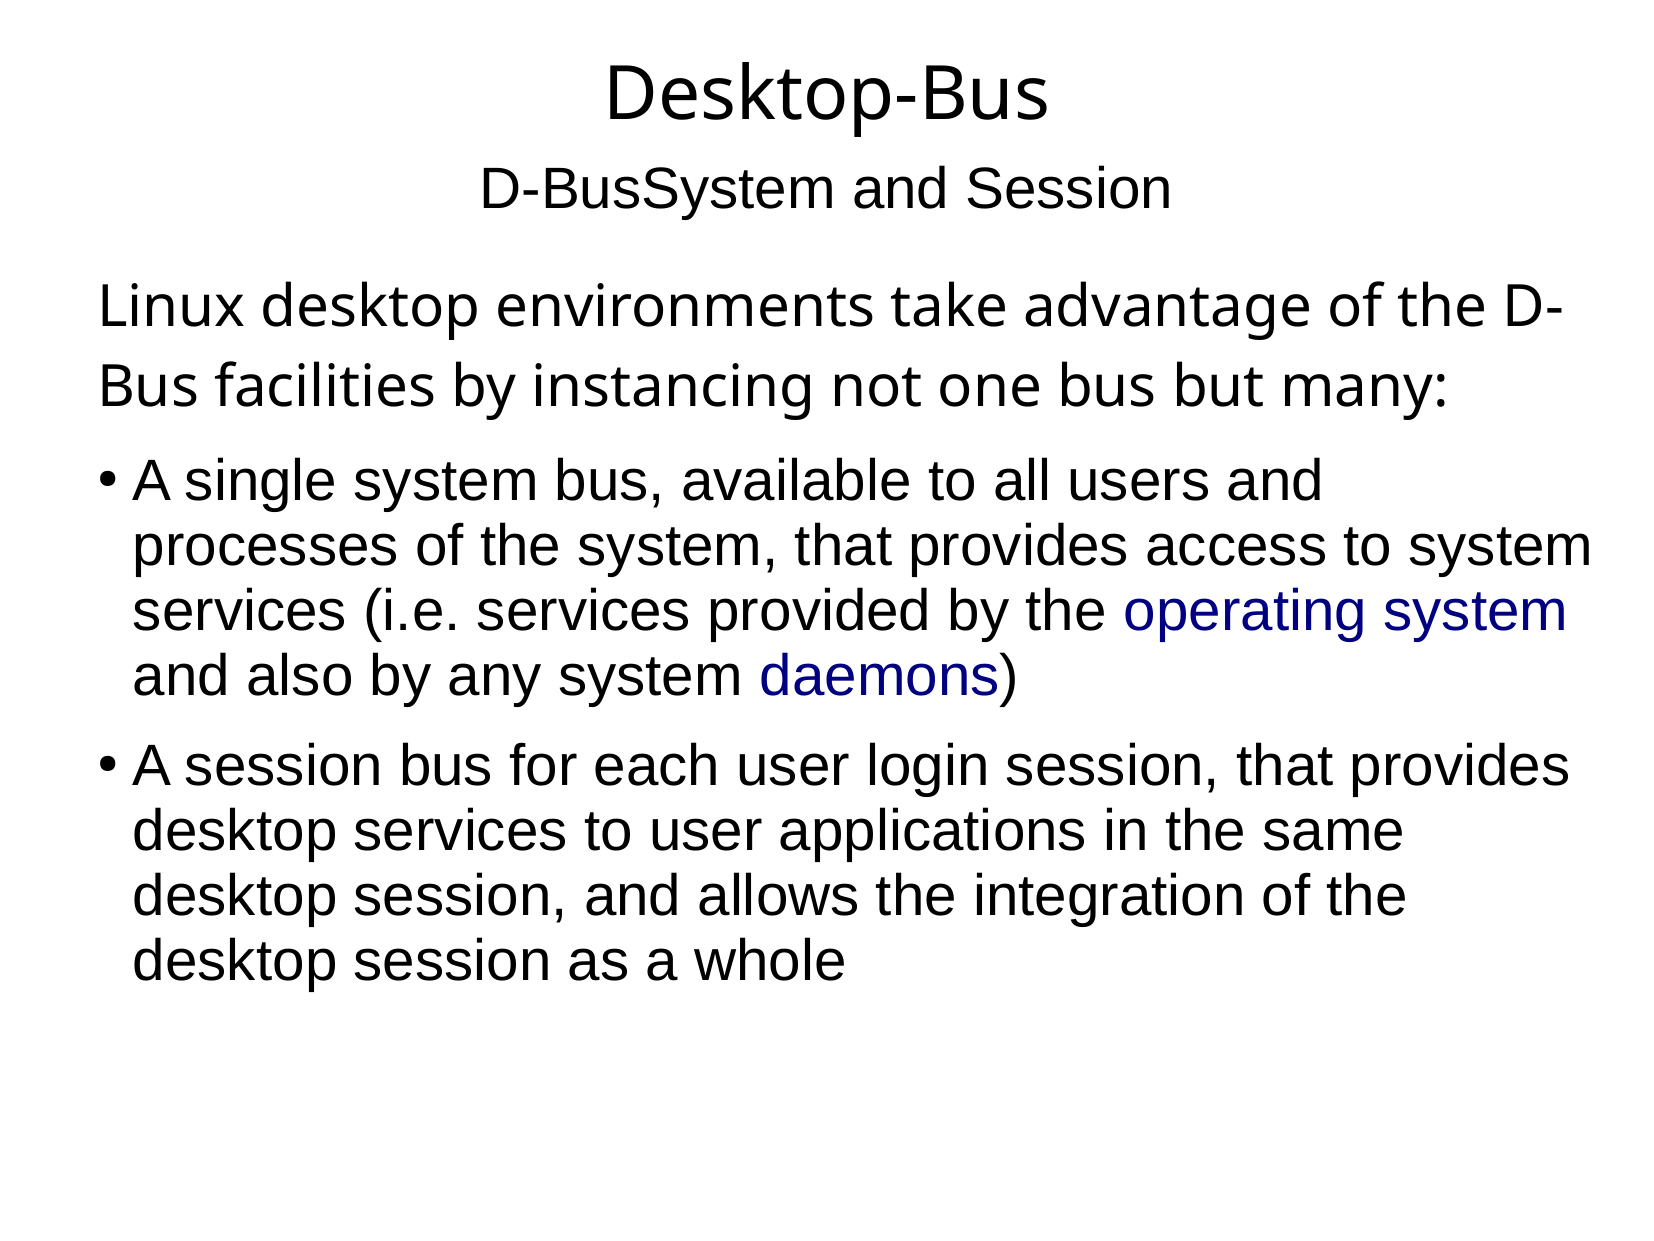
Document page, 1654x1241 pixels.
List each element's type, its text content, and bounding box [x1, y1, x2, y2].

subtitle D-BusSystem and Session [82, 135, 1571, 241]
text_box Linux desktop environments take advantage of the D-Bus facilities by instancing not one bus but many: A single system bus, available to all users and processes of the system, that provides access to system services (i.e. services provided by the operating system and also by any system daemons) A session bus for each user login session, that provides desktop services to user applications in the same desktop session, and allows the integration of the desktop session as a whole [82, 243, 1614, 1014]
title Desktop-Bus [82, 48, 1571, 132]
